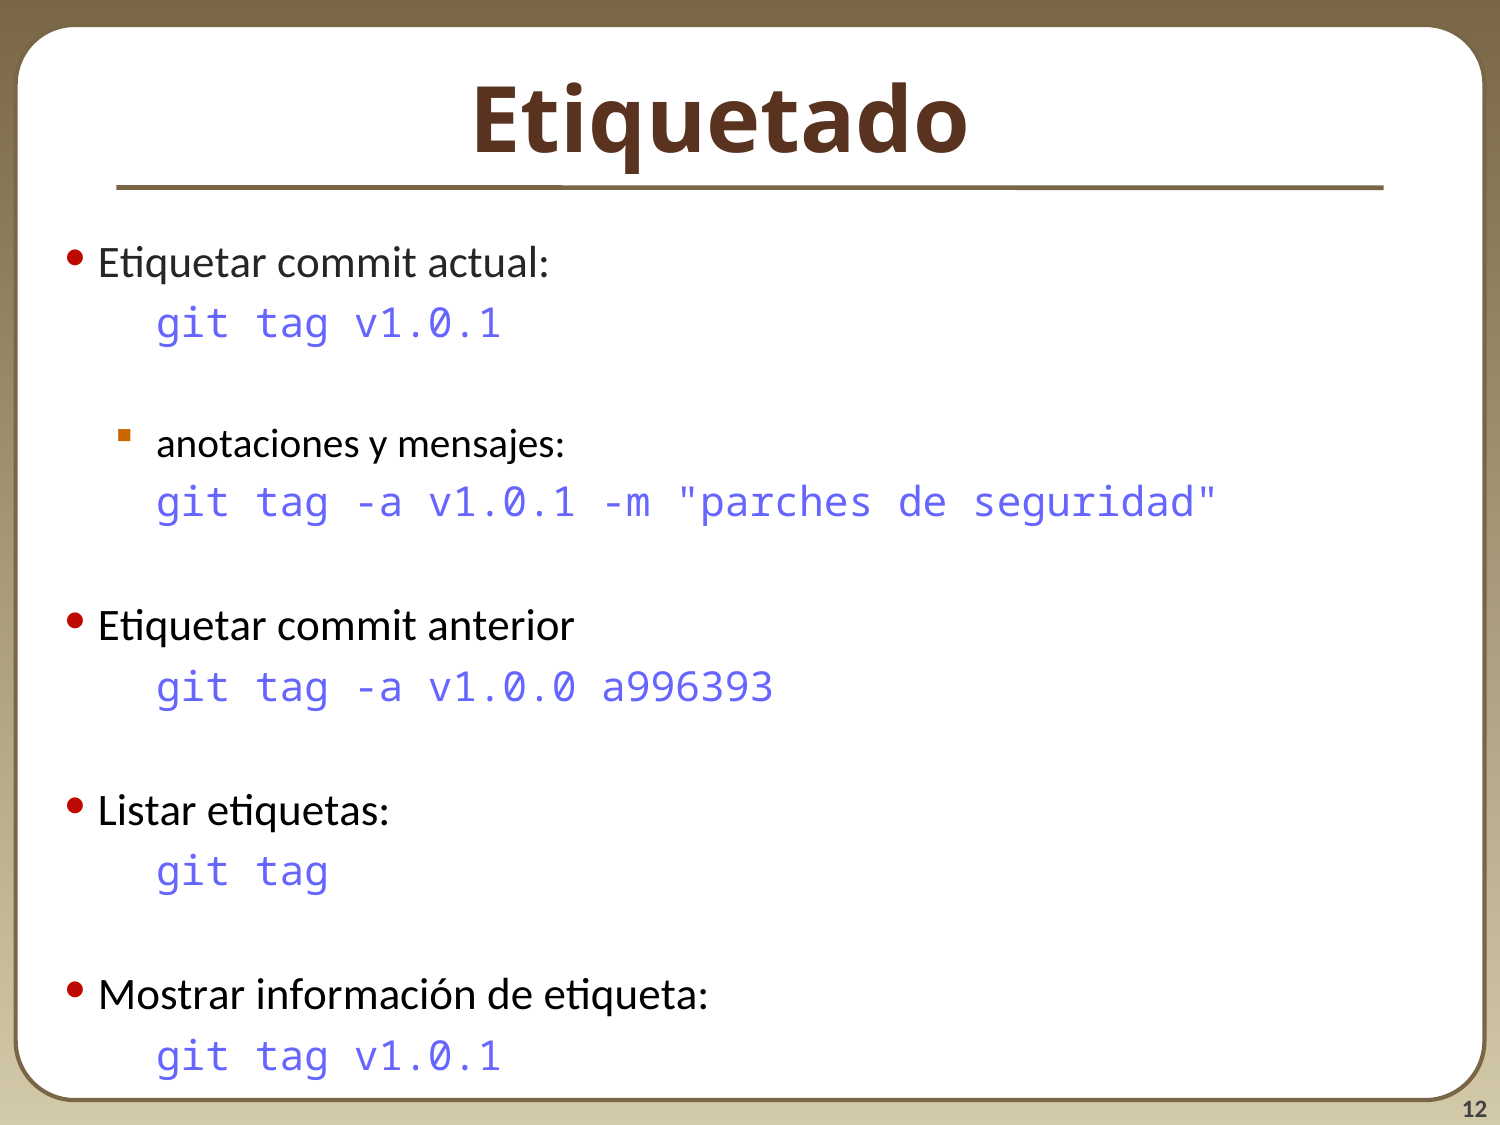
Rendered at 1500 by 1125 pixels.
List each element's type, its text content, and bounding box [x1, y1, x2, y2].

list Etiquetar commit actual: git tag v1.0.1 anotaciones y mensajes: git tag -a v1.0.1 -m "parches de seguridad" Etiquetar commit anterior git tag -a v1.0.0 a996393 Listar etiquetas: git tag Mostrar información de etiqueta: git tag v1.0.1 [15, 224, 1500, 1093]
title Etiquetado [0, 22, 1471, 211]
